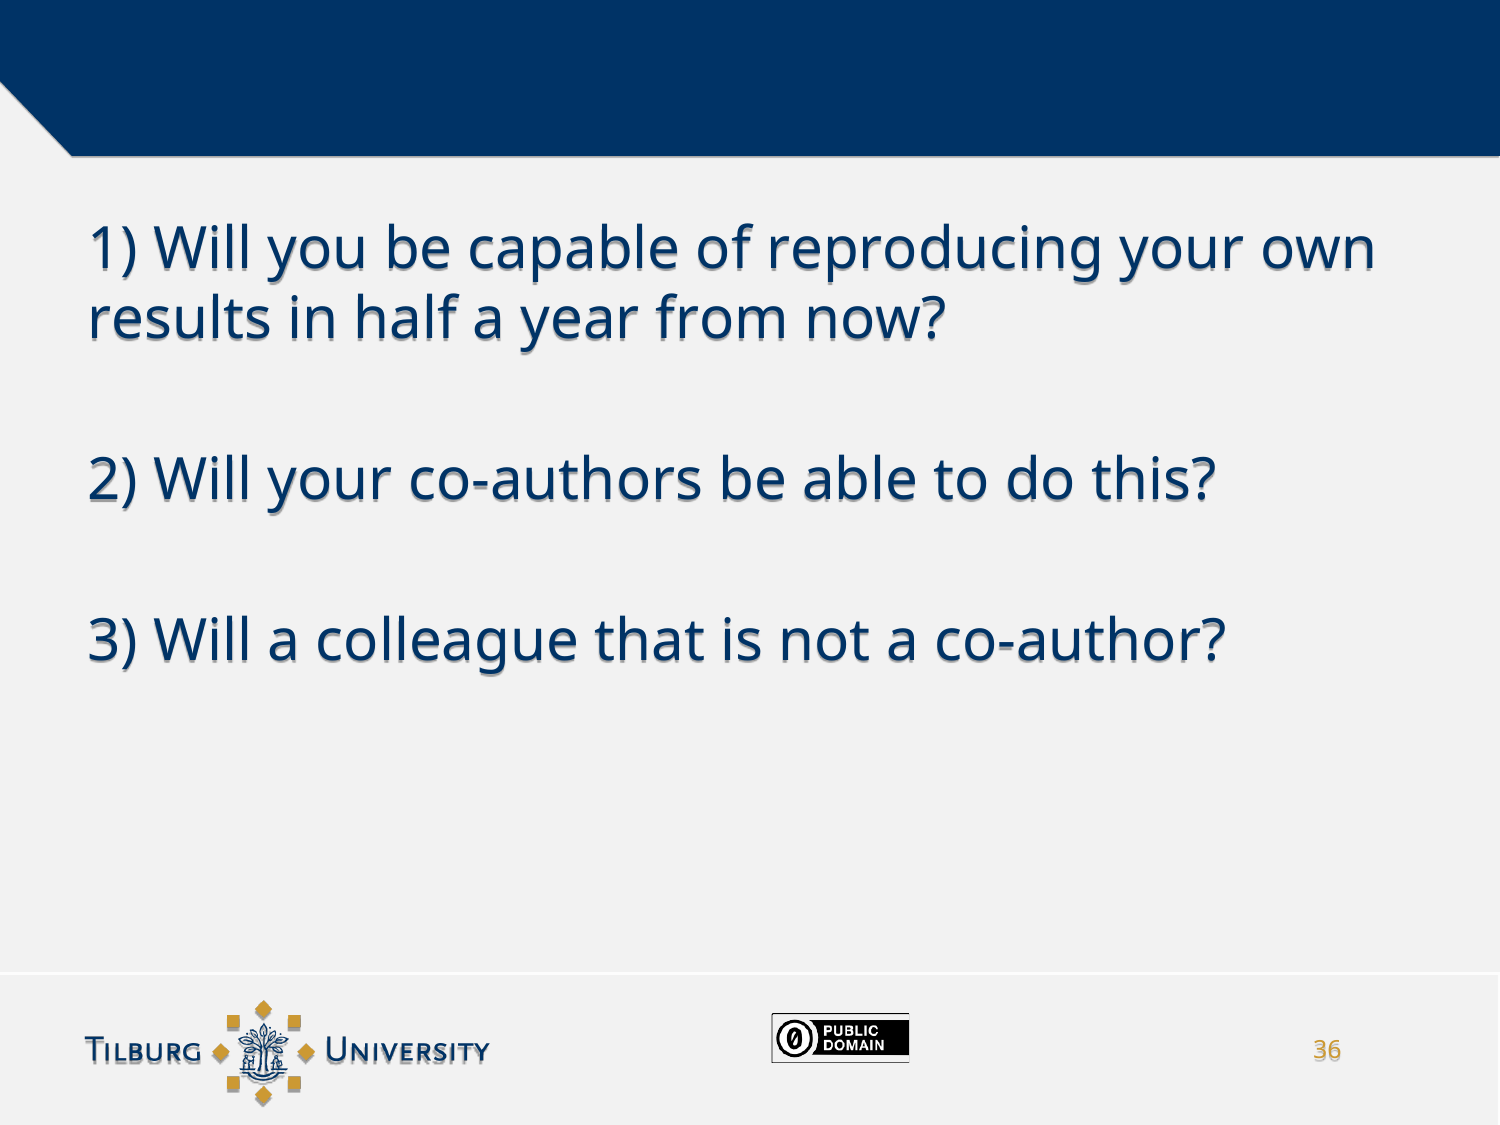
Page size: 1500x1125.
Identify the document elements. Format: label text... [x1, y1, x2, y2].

text_box [1298, 1026, 1426, 1087]
text_box 1) Will you be capable of reproducing your own results in half a year from now? 2) Will your co-authors be able to do this? 3) Will a colleague that is not a co-author? [14, 202, 1450, 971]
text_box [772, 1014, 909, 1062]
